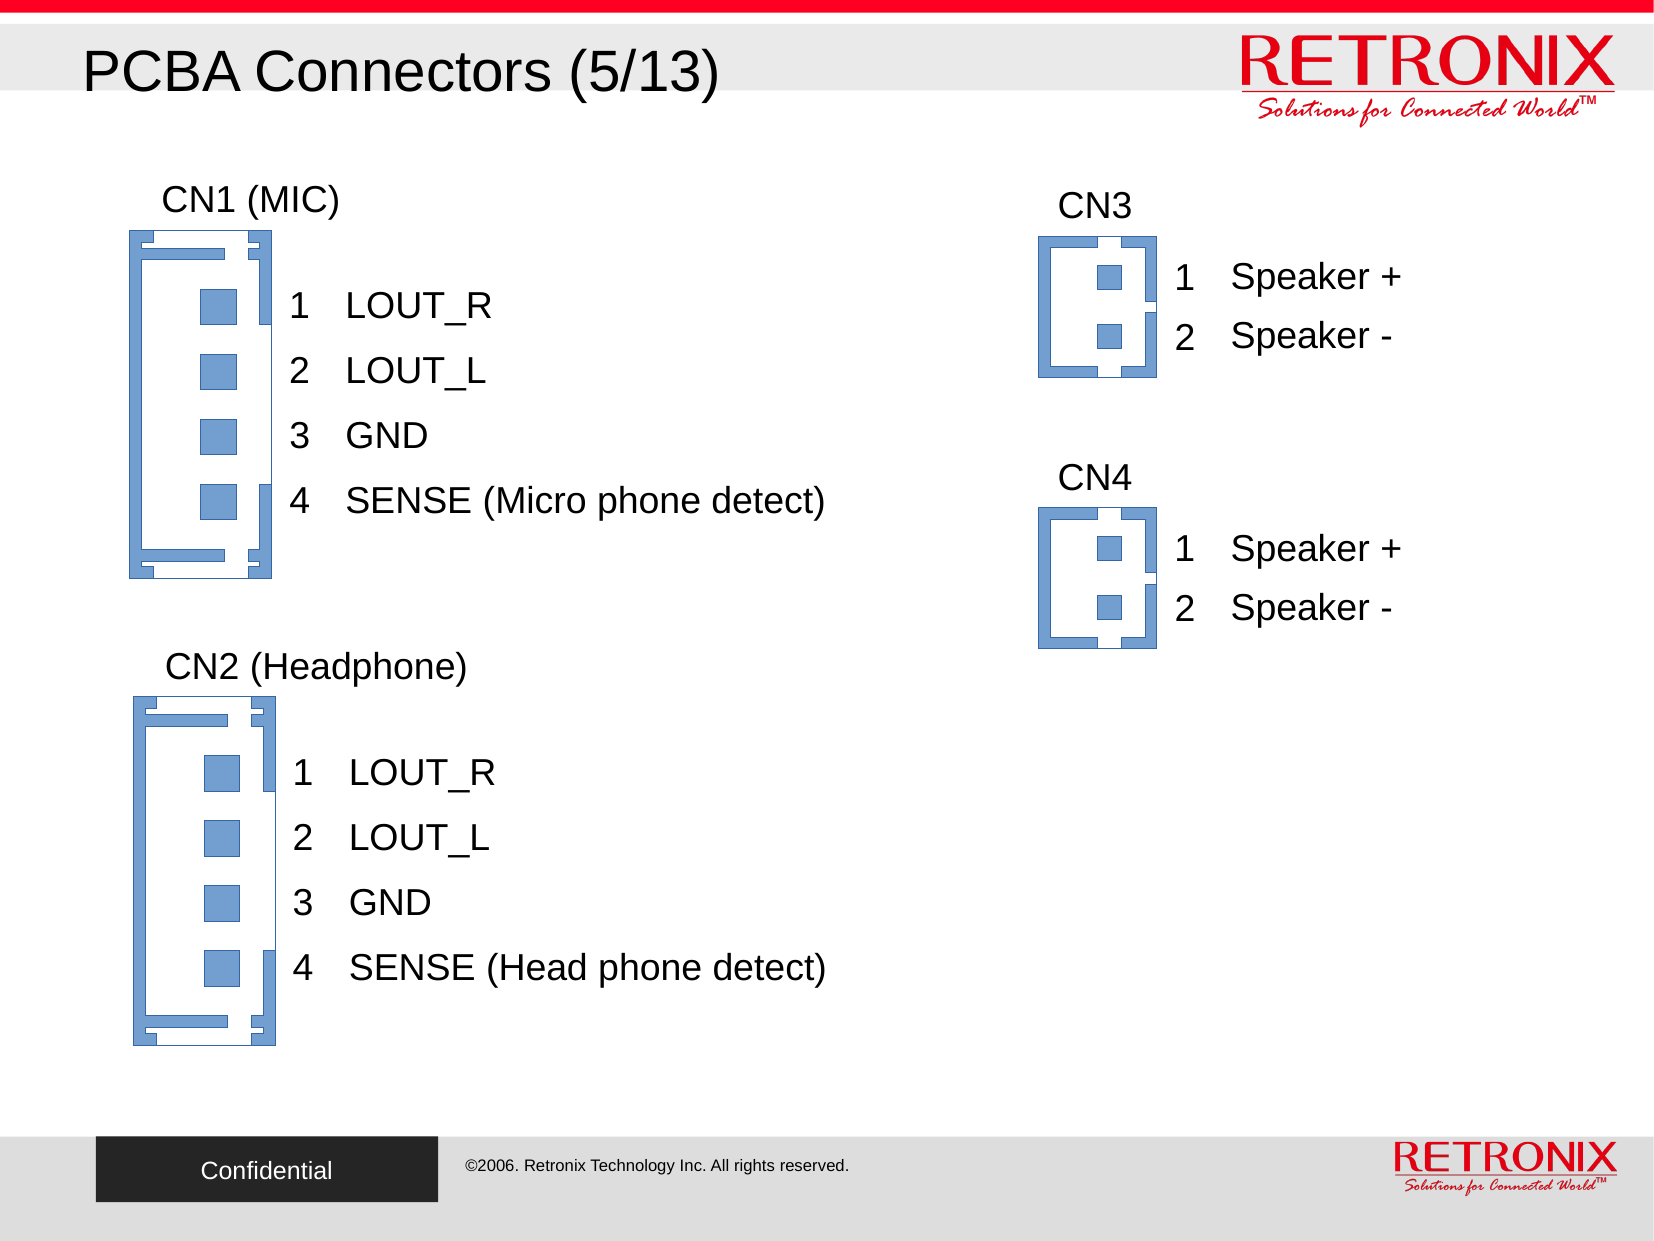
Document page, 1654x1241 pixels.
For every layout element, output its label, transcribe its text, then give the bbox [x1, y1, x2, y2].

text_box 1 [1159, 520, 1211, 578]
text_box [133, 696, 276, 1046]
text_box CN4 [1042, 448, 1154, 506]
text_box 2 [1159, 580, 1211, 638]
text_box LOUT_L [330, 342, 502, 400]
text_box 2 [1159, 308, 1211, 366]
text_box CN1 (MIC) [146, 171, 356, 229]
text_box LOUT_R [330, 277, 509, 335]
text_box 1 [274, 277, 325, 335]
text_box 4 [277, 938, 329, 996]
text_box GND [334, 874, 447, 931]
text_box LOUT_R [334, 744, 512, 801]
text_box 3 [277, 874, 329, 931]
text_box GND [330, 407, 444, 465]
text_box [1038, 236, 1157, 378]
text_box 2 [277, 809, 329, 866]
text_box CN2 (Headphone) [150, 637, 483, 695]
text_box SENSE (Micro phone detect) [330, 472, 842, 530]
text_box LOUT_L [334, 809, 506, 866]
text_box Speaker - [1215, 578, 1408, 636]
text_box SENSE (Head phone detect) [334, 938, 843, 996]
text_box Speaker + [1215, 519, 1418, 577]
picture [1235, 31, 1621, 130]
text_box 1 [1159, 248, 1211, 306]
text_box CN3 [1042, 177, 1154, 234]
title PCBA Connectors (5/13) [82, 23, 1205, 119]
text_box [129, 230, 272, 579]
text_box Speaker + [1215, 247, 1418, 305]
text_box 3 [274, 407, 325, 465]
text_box 4 [274, 472, 325, 530]
picture [1391, 1139, 1621, 1198]
text_box Speaker - [1215, 307, 1408, 364]
text_box 1 [277, 744, 329, 801]
text_box 2 [274, 342, 325, 400]
text_box [1038, 507, 1157, 649]
